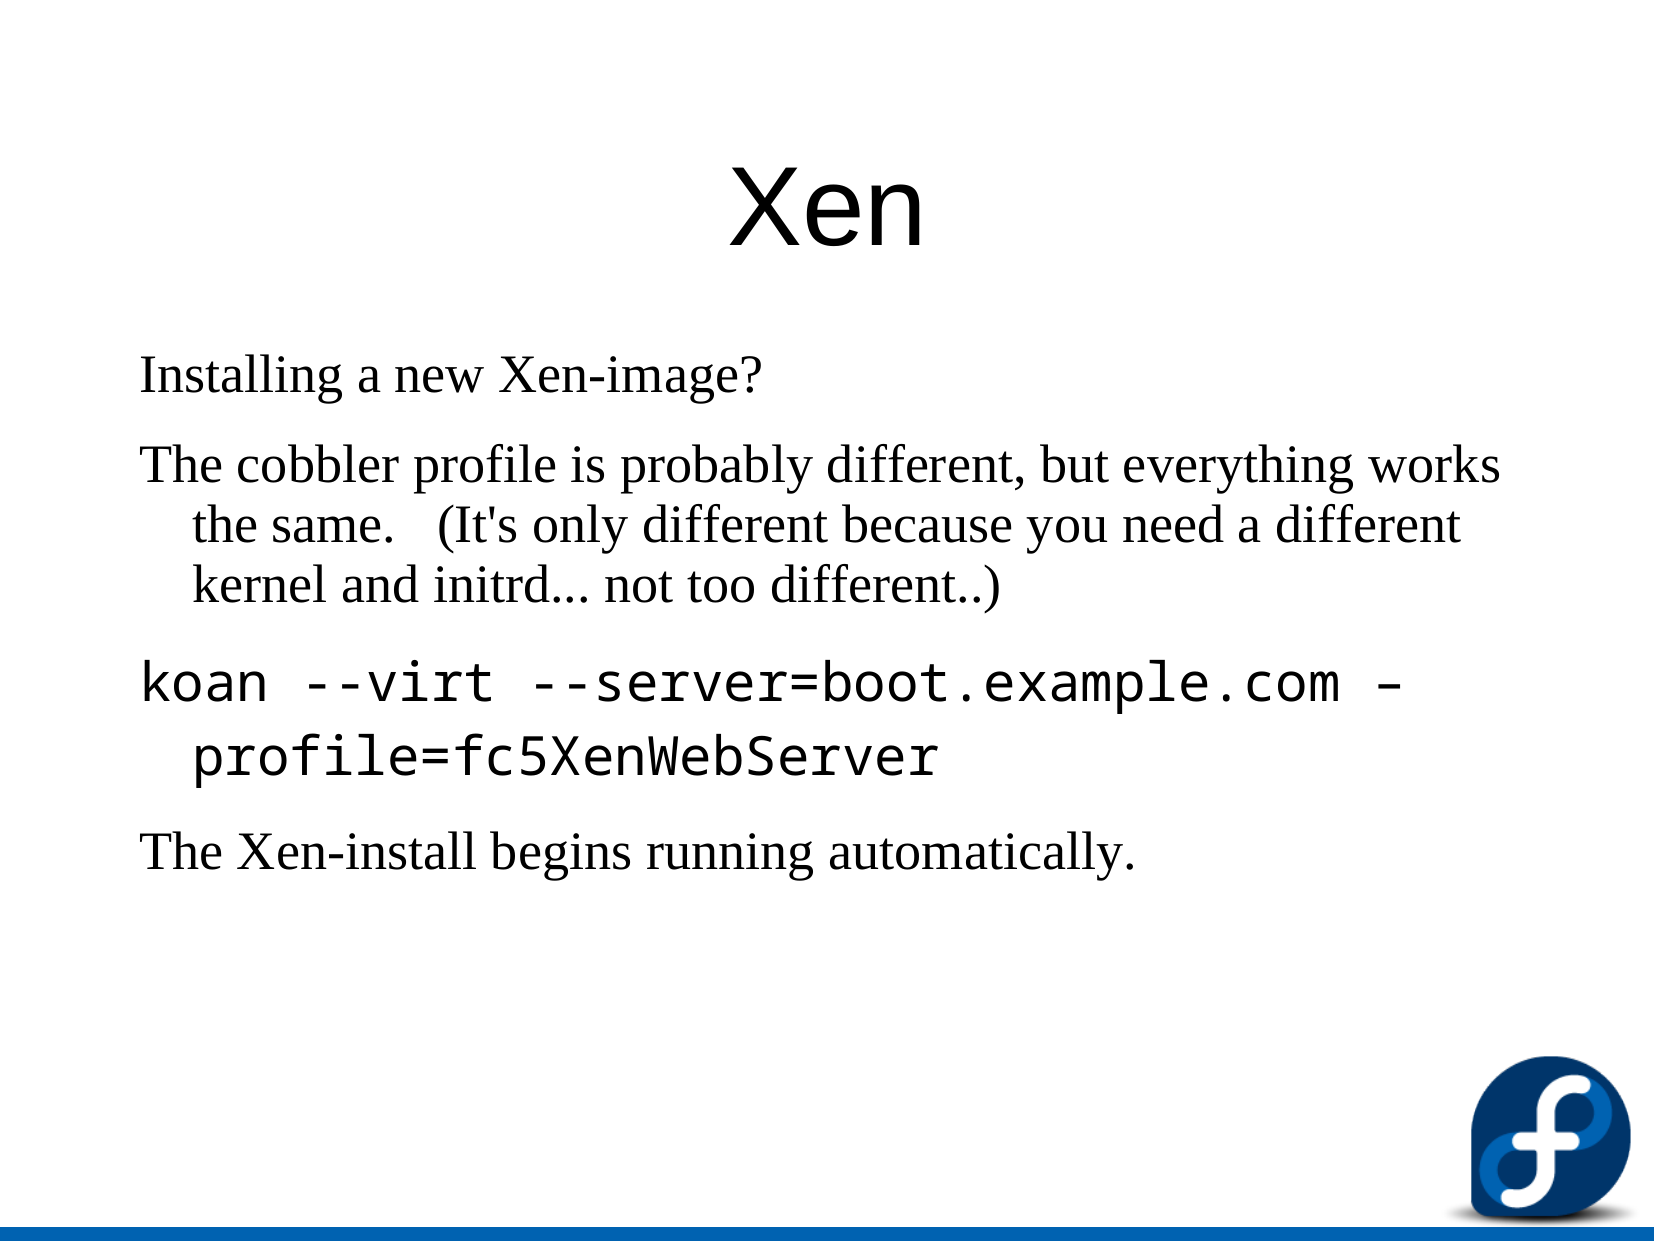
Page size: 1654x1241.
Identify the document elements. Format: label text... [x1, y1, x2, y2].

list Installing a new Xen-image? The cobbler profile is probably different, but everything works the same. (It's only different because you need a different kernel and initrd... not too different..) koan --virt --server=boot.example.com –profile=fc5XenWebServer The Xen-install begins running automatically. [121, 344, 1534, 1127]
picture [1438, 1055, 1645, 1229]
title Xen [121, 102, 1534, 310]
